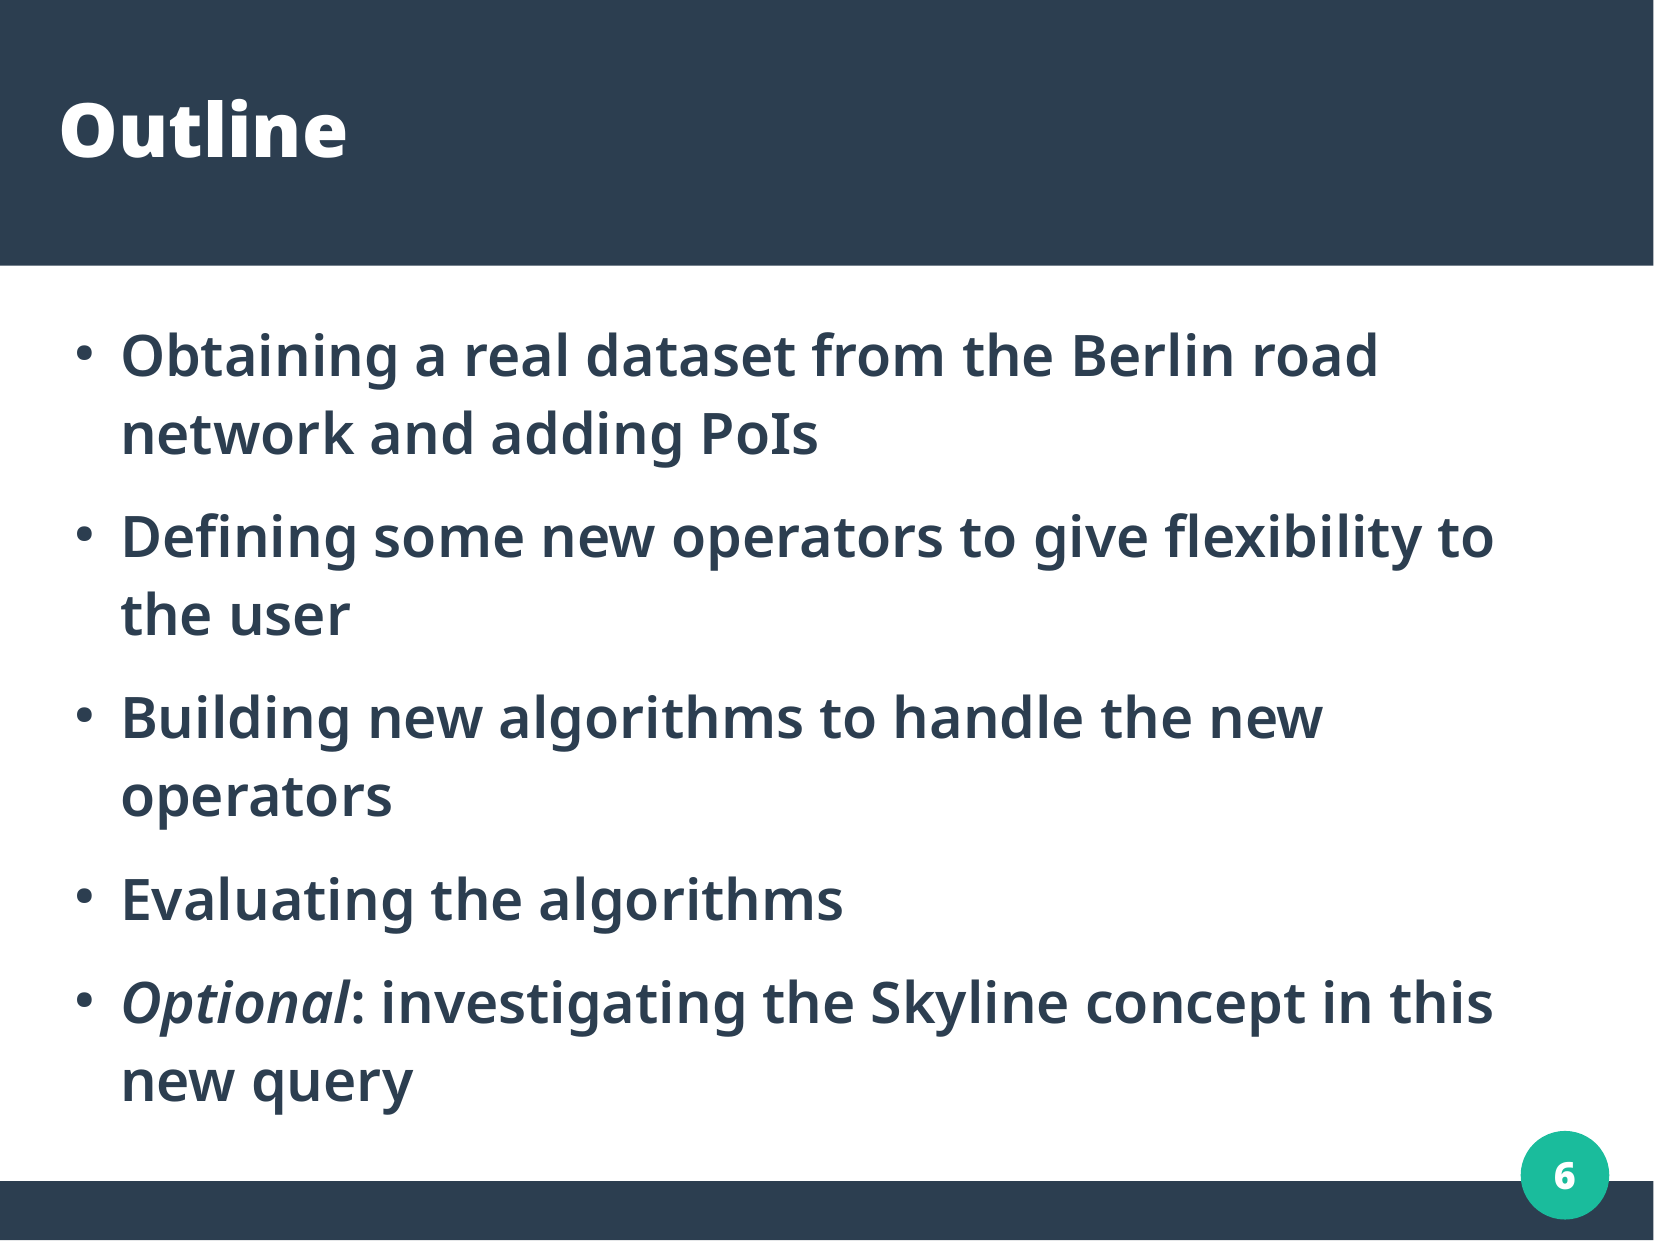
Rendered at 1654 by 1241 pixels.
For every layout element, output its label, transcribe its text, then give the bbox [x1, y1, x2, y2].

title Outline [59, 49, 1595, 207]
list Obtaining a real dataset from the Berlin road network and adding PoIs Defining some new operators to give flexibility to the user Building new algorithms to handle the new operators Evaluating the algorithms Optional: investigating the Skyline concept in this new query [59, 315, 1595, 1126]
